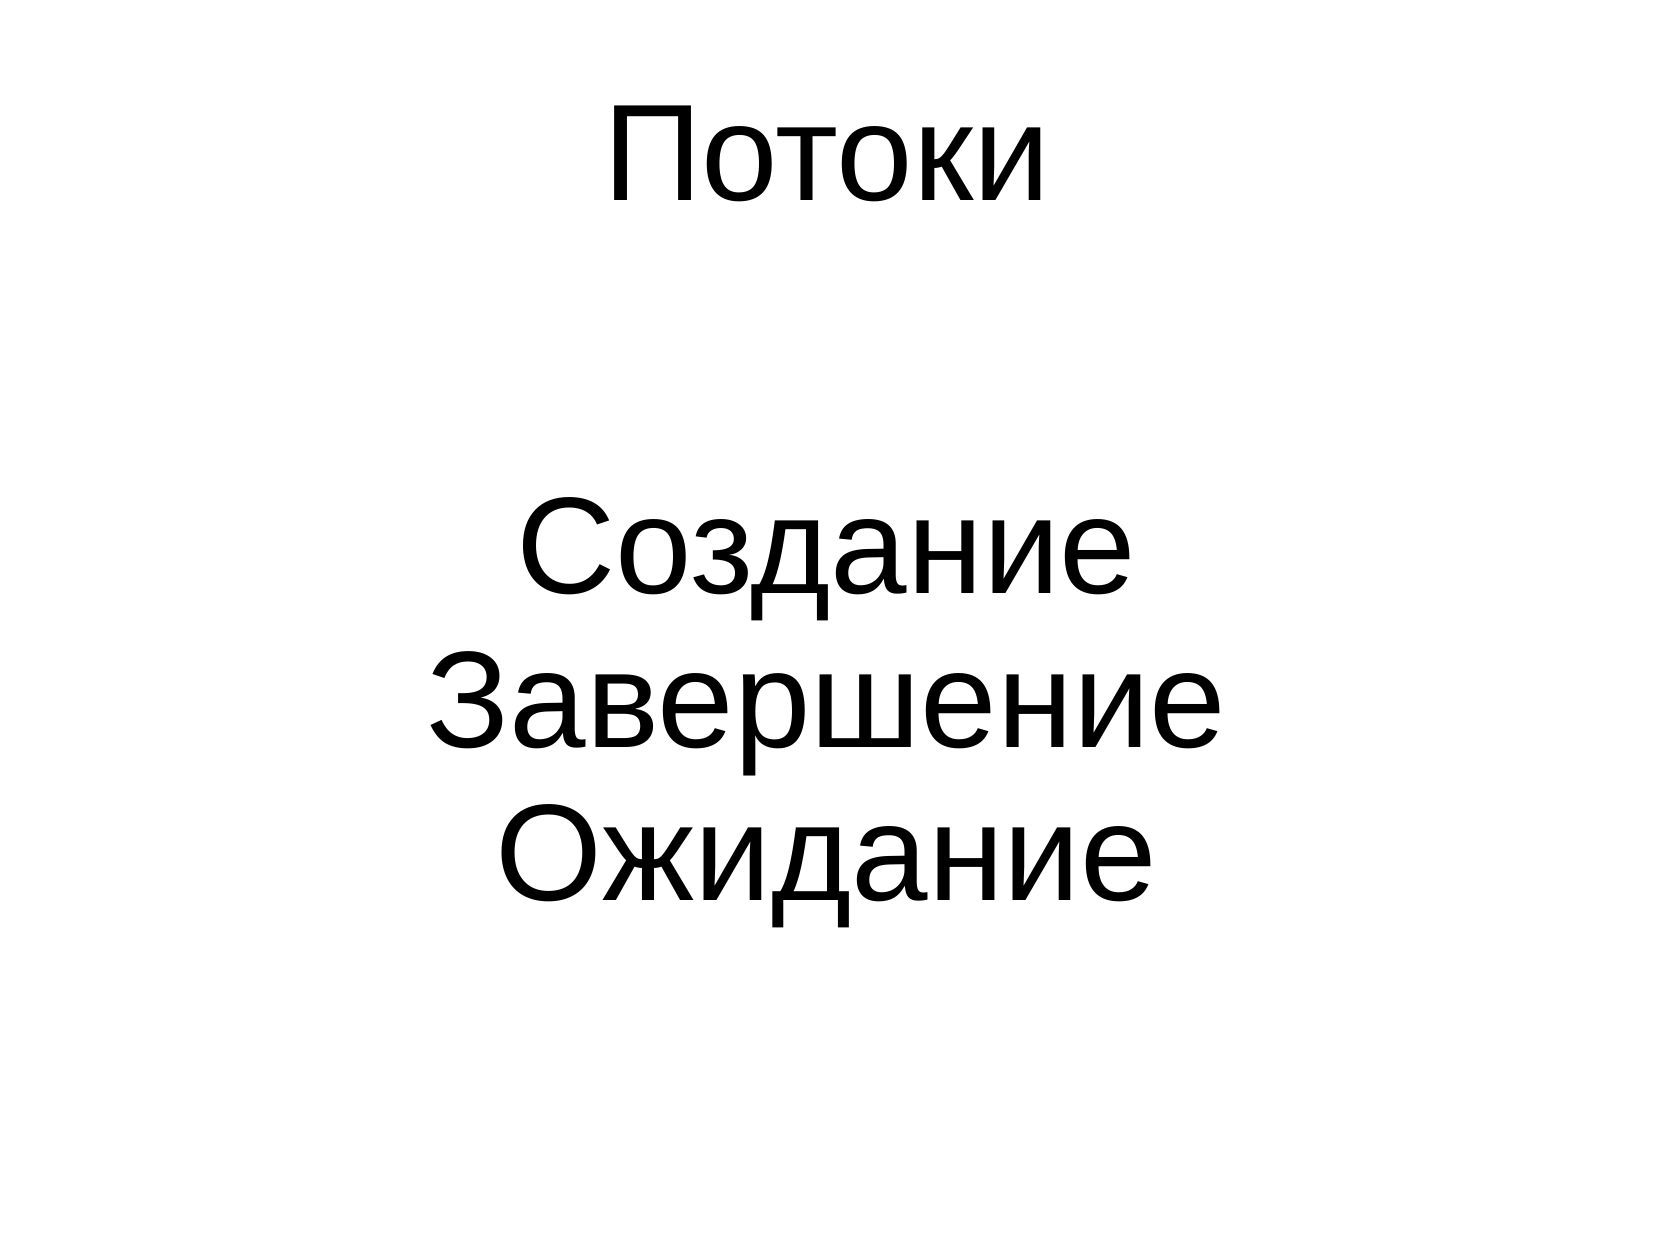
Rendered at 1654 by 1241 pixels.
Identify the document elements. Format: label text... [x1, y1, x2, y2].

subtitle Создание Завершение Ожидание [82, 290, 1571, 1109]
title Потоки [82, 56, 1571, 250]
